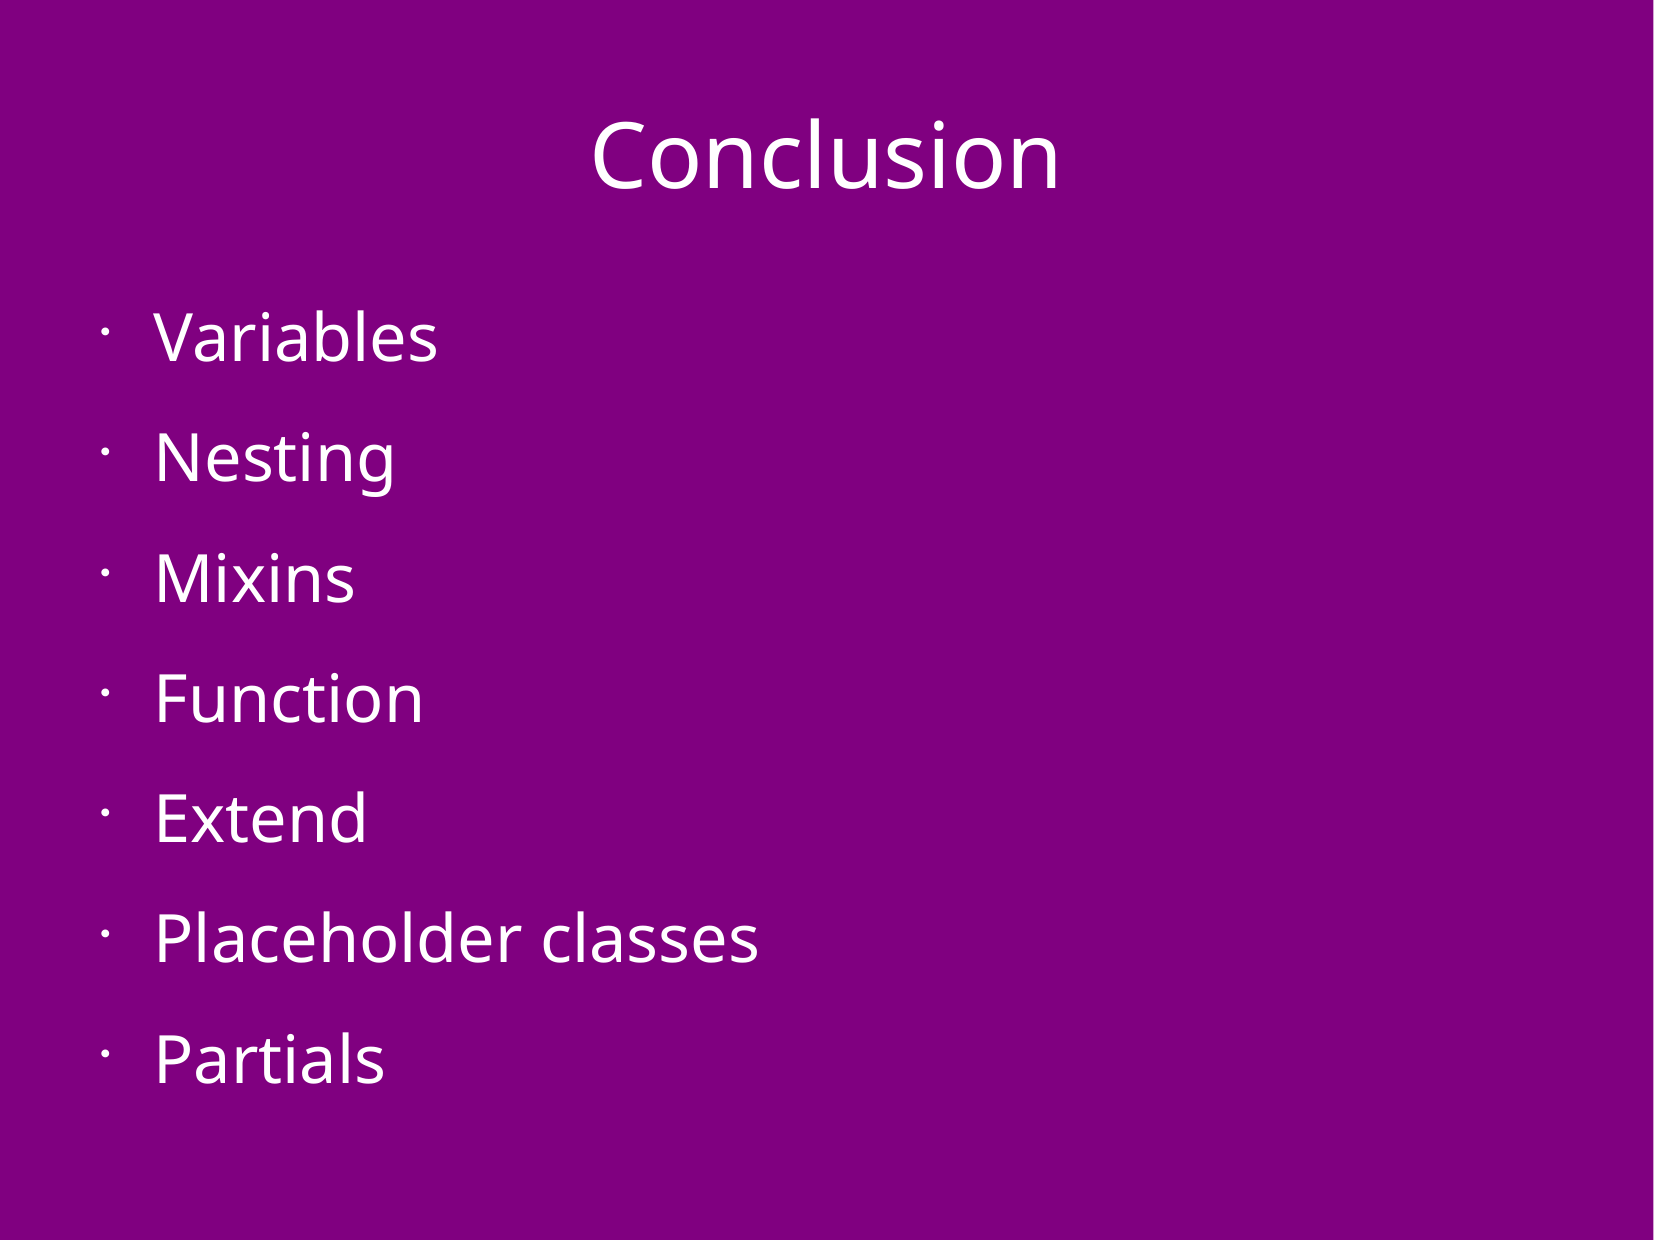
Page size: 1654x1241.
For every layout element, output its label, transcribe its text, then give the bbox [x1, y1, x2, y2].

title Conclusion [82, 49, 1571, 257]
list Variables Nesting Mixins Function Extend Placeholder classes Partials [82, 290, 1571, 1094]
